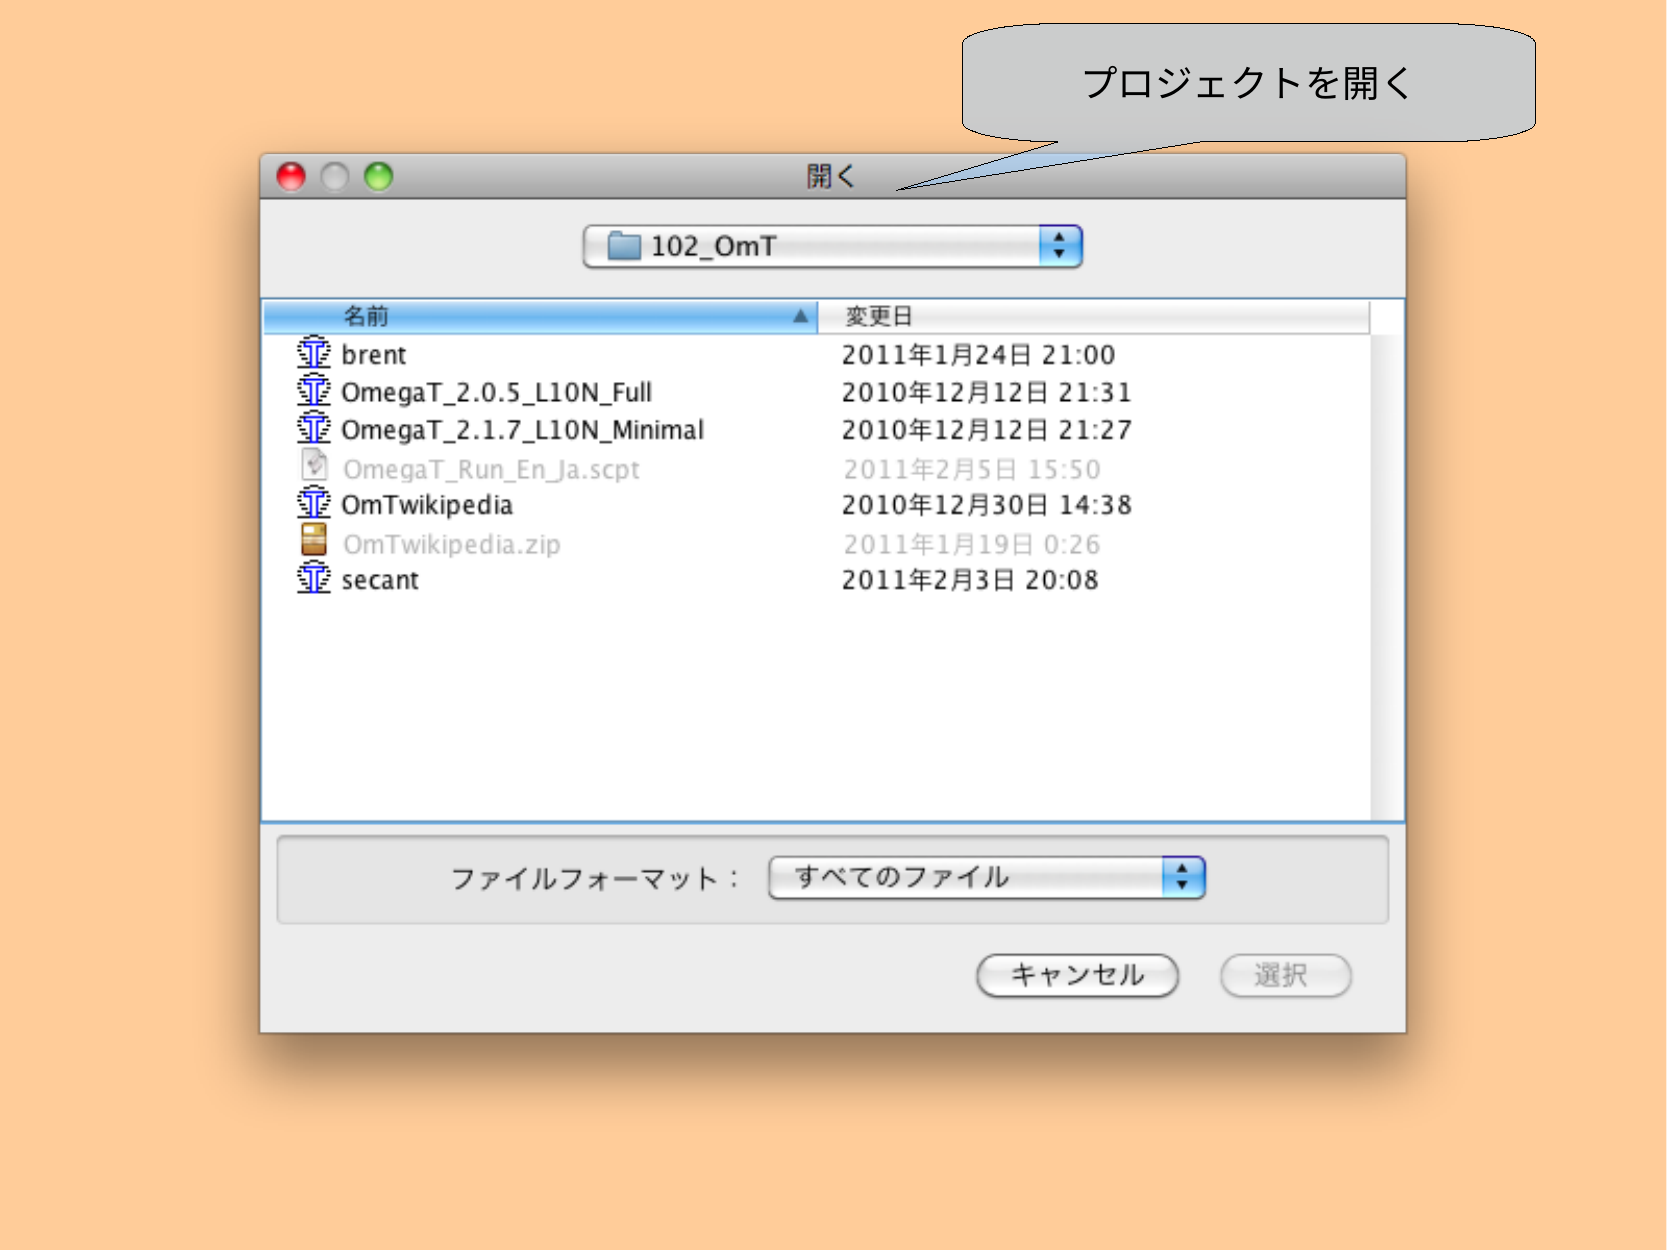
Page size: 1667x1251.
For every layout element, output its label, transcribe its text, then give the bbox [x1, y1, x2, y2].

picture [177, 102, 1490, 1148]
text_box プロジェクトを開く [896, 23, 1536, 191]
